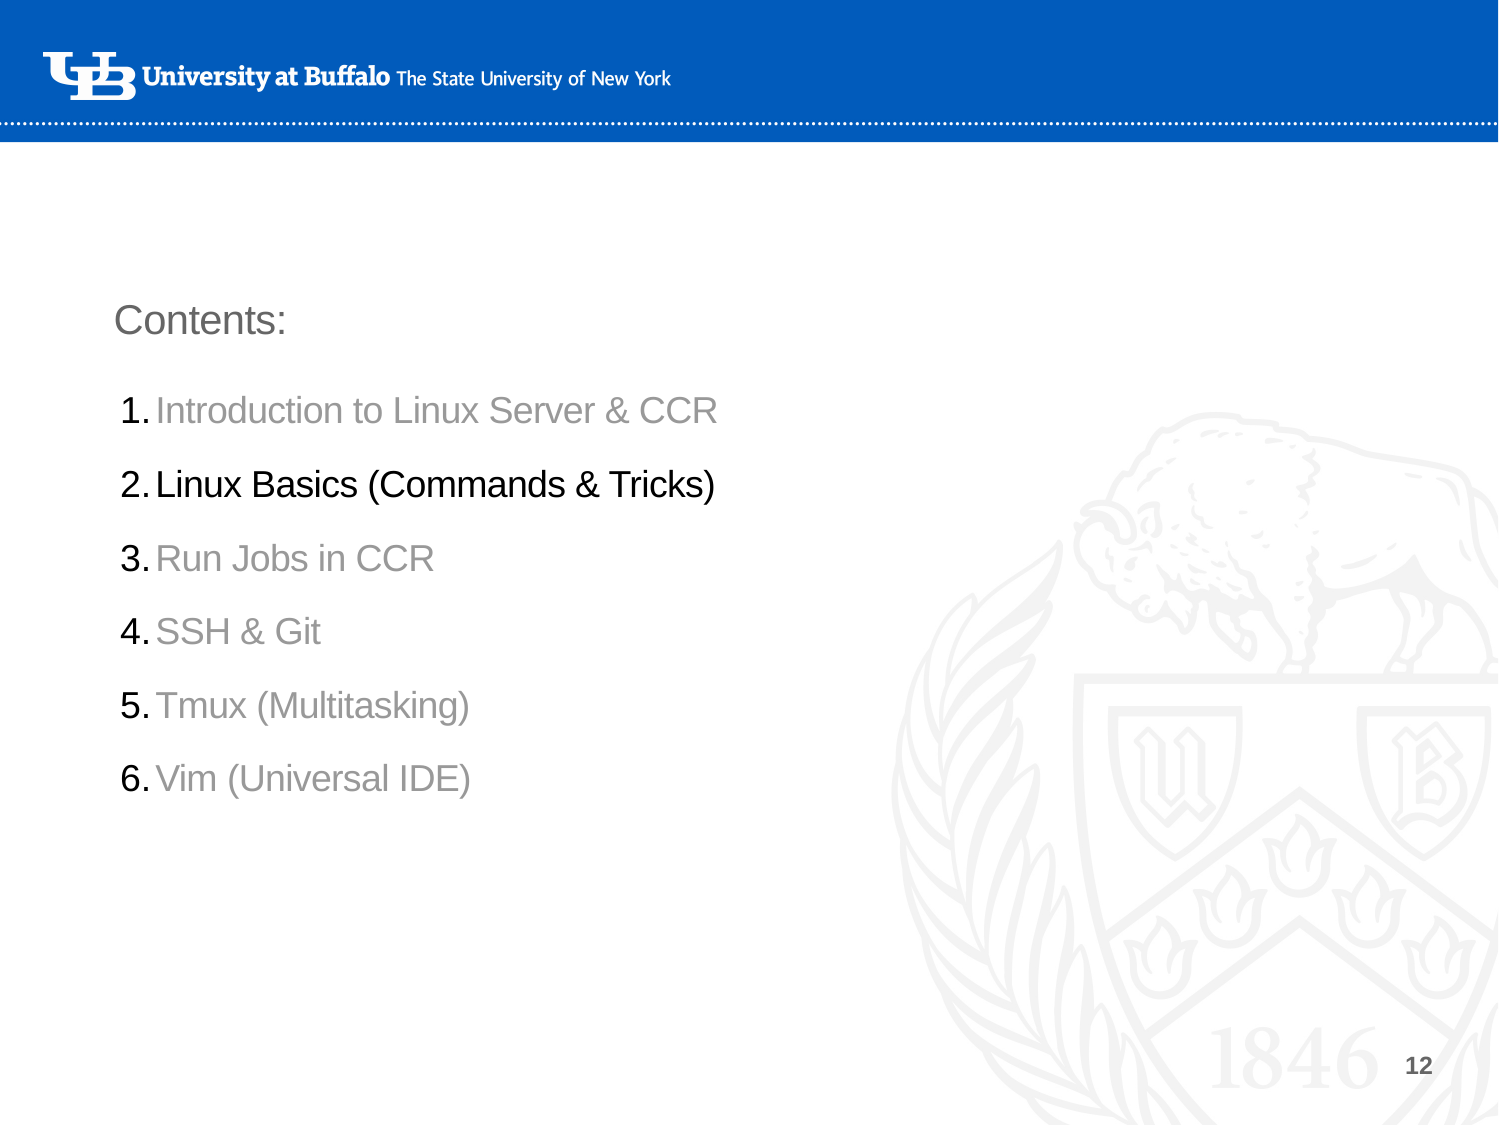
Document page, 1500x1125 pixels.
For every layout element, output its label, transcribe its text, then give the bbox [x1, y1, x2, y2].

text_box Introduction to Linux Server & CCR Linux Basics (Commands & Tricks) Run Jobs in CCR SSH & Git Tmux (Multitasking) Vim (Universal IDE) [90, 383, 1404, 841]
picture [0, 0, 1499, 1125]
text_box Contents: [98, 285, 325, 357]
